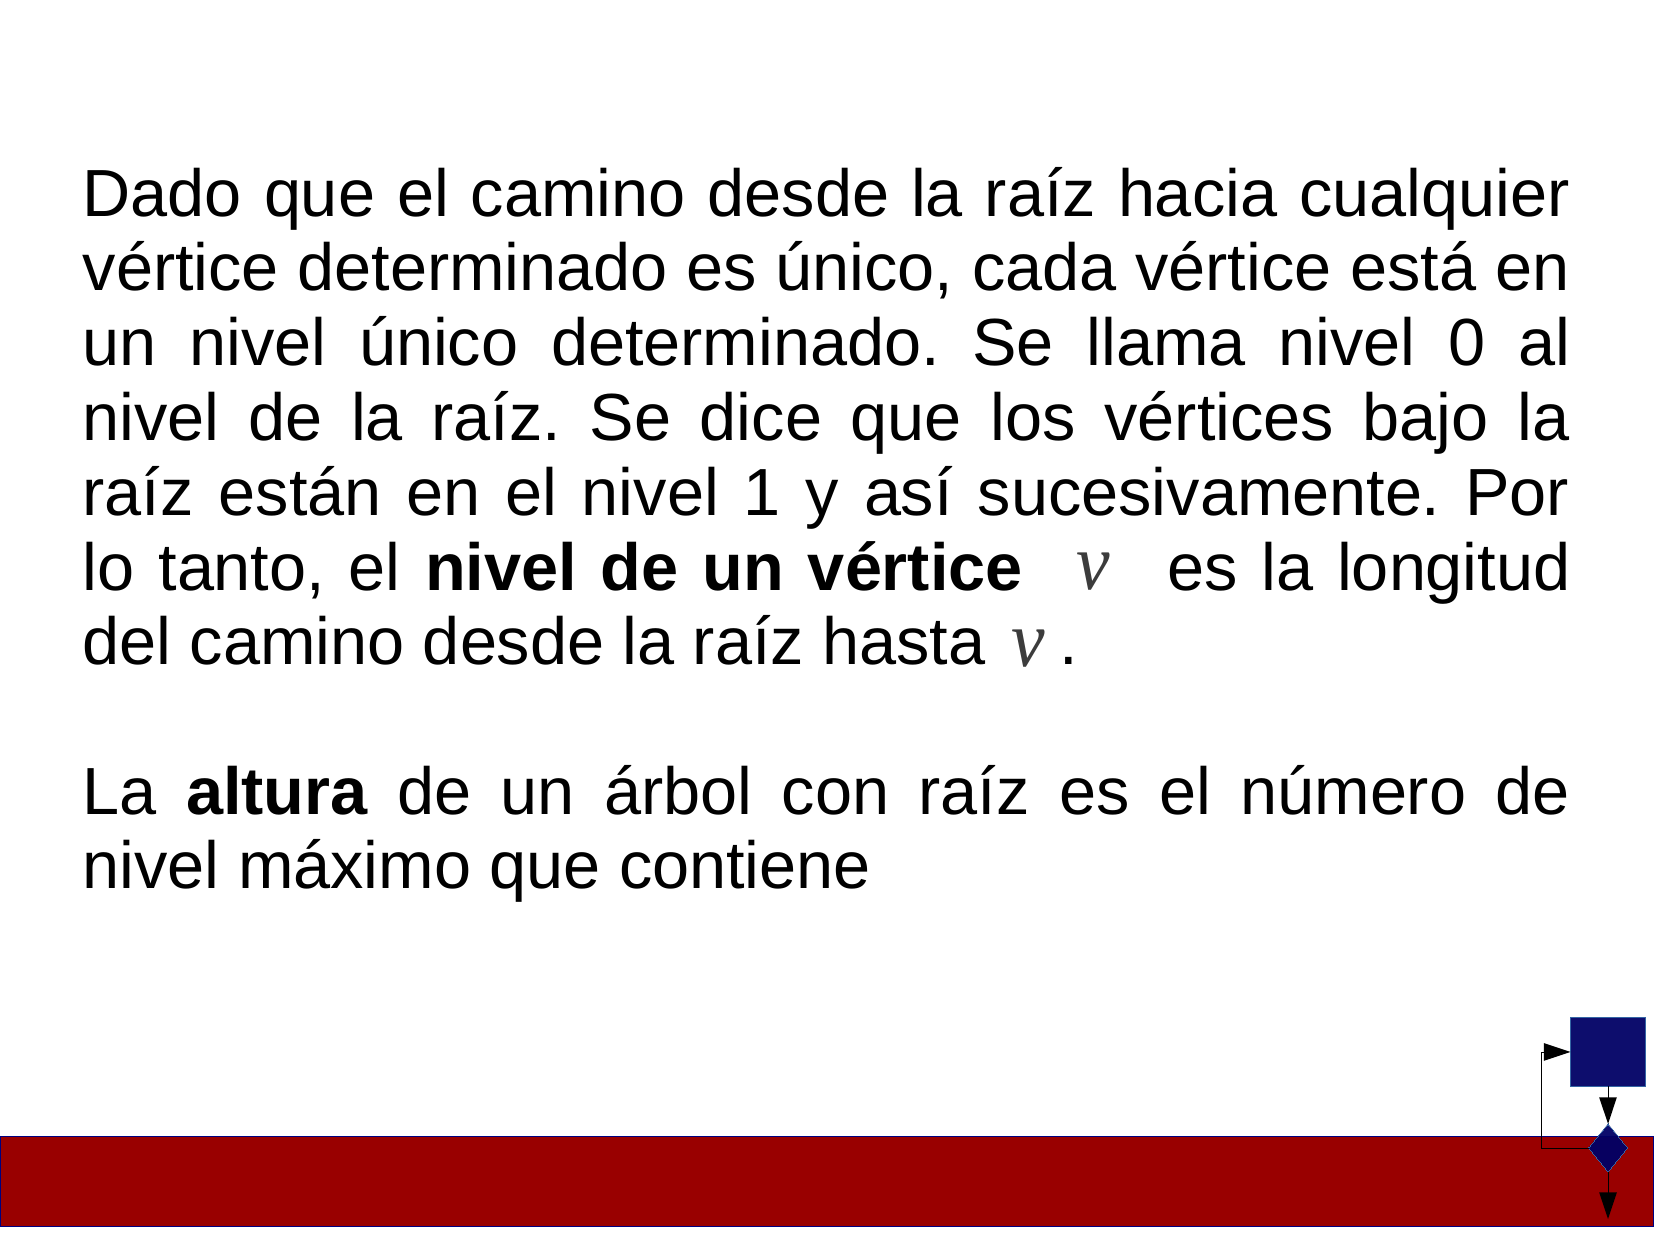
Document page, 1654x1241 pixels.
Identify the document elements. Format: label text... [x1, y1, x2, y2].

text_box [1570, 1017, 1646, 1087]
text_box [0, 1124, 1654, 1227]
subtitle Dado que el camino desde la raíz hacia cualquier vértice determinado es único, cada vértice está en un nivel único determinado. Se llama nivel 0 al nivel de la raíz. Se dice que los vértices bajo la raíz están en el nivel 1 y así sucesivamente. Por lo tanto, el nivel de un vértice es la longitud del camino desde la raíz hasta . La altura de un árbol con raíz es el número de nivel máximo que contiene [82, 49, 1571, 1010]
chart [992, 519, 1134, 686]
